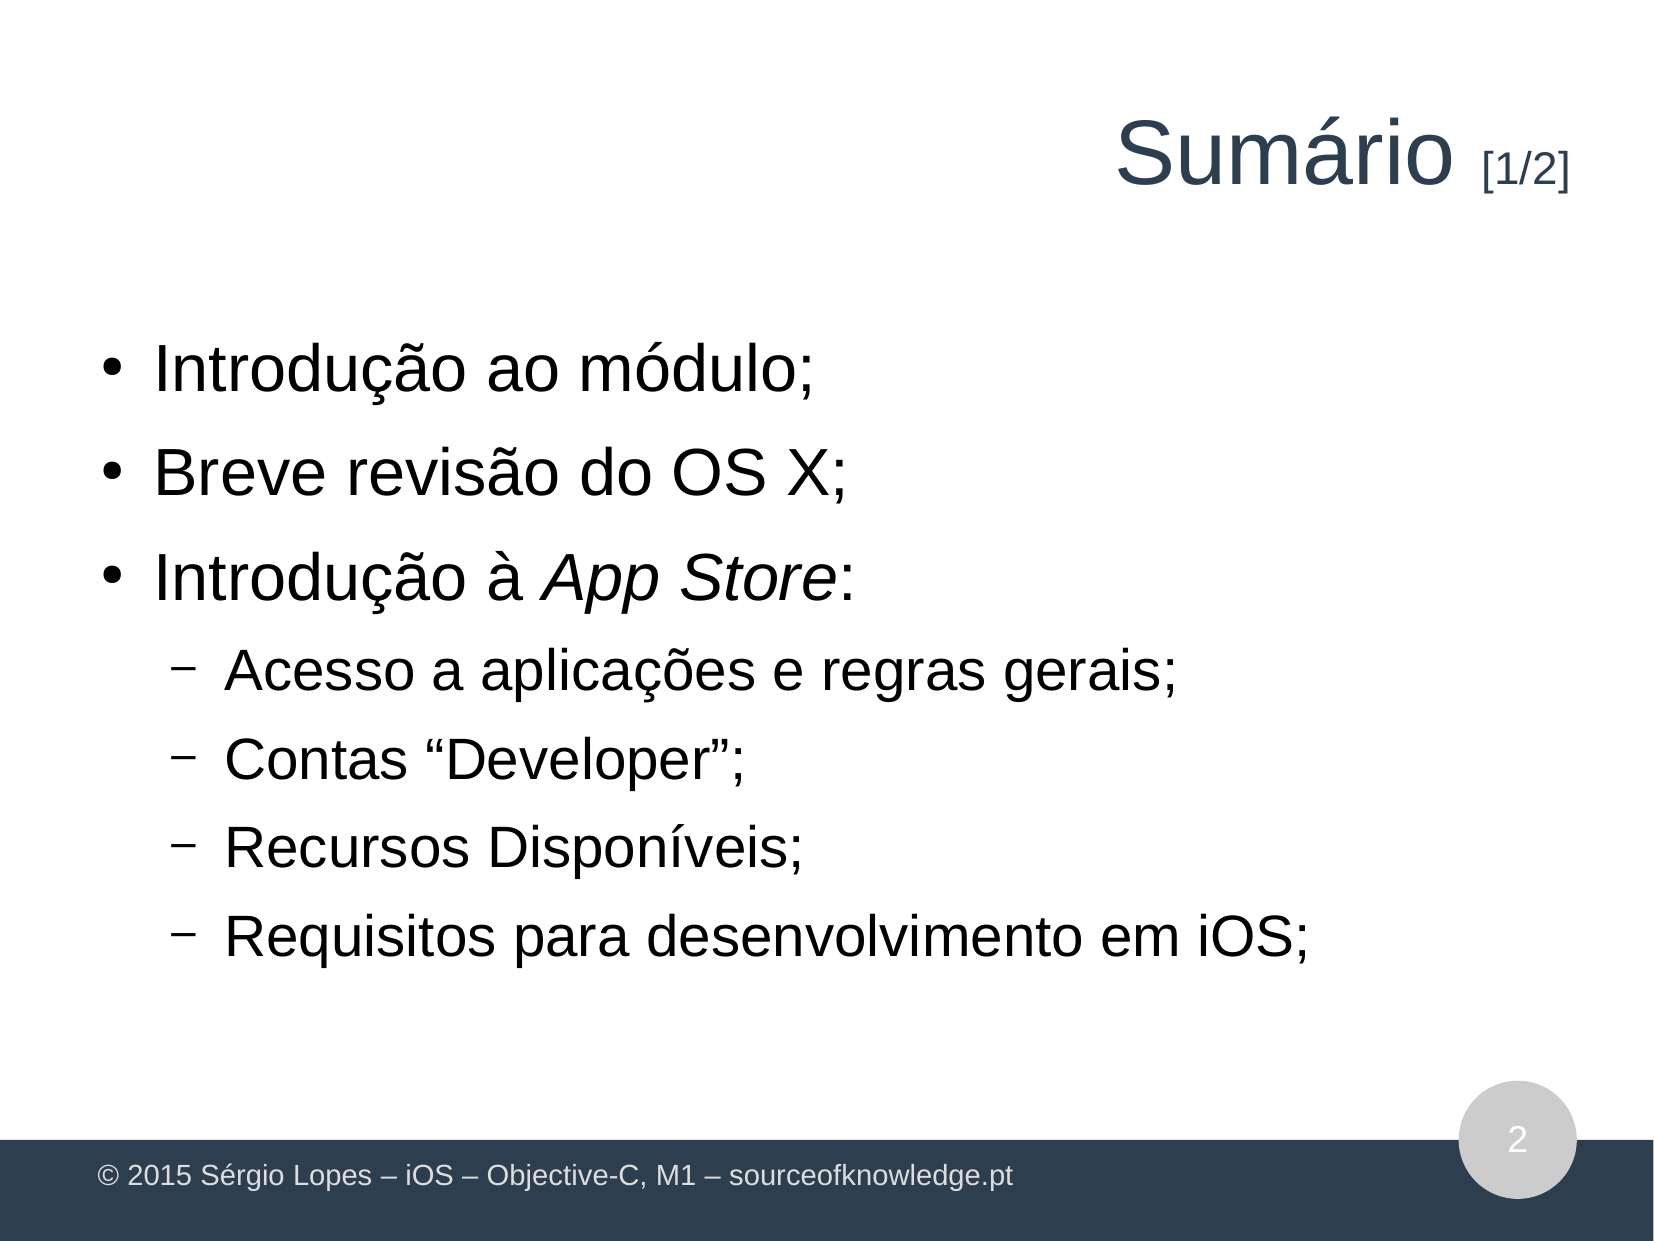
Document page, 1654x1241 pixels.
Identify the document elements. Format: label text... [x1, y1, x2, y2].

list Introdução ao módulo; Breve revisão do OS X; Introdução à App Store: Acesso a aplicações e regras gerais; Contas “Developer”; Recursos Disponíveis; Requisitos para desenvolvimento em iOS; [82, 290, 1571, 1010]
text_box 2 [1458, 1080, 1577, 1199]
text_box © 2015 Sérgio Lopes – iOS – Objective-C, M1 – sourceofknowledge.pt [82, 1151, 1026, 1199]
title Sumário [1/2] [82, 49, 1571, 257]
text_box [0, 1139, 1654, 1241]
